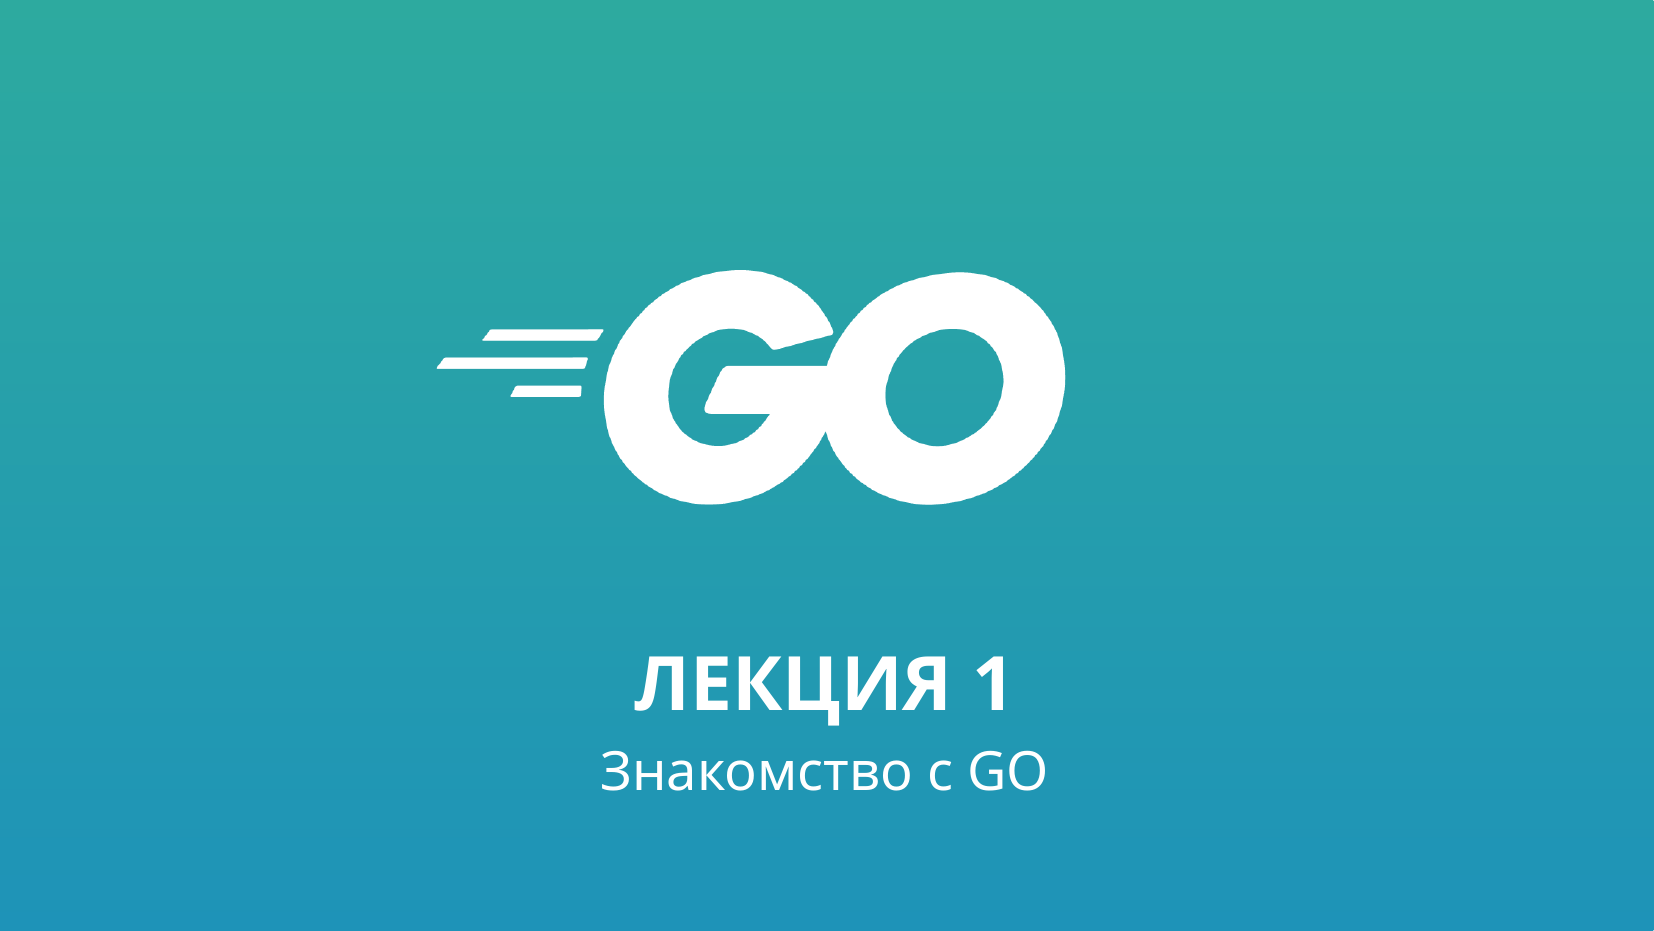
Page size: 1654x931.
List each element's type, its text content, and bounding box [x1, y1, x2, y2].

text_box ЛЕКЦИЯ 1 Знакомство с GO [105, 622, 1546, 796]
picture [360, 31, 1140, 622]
